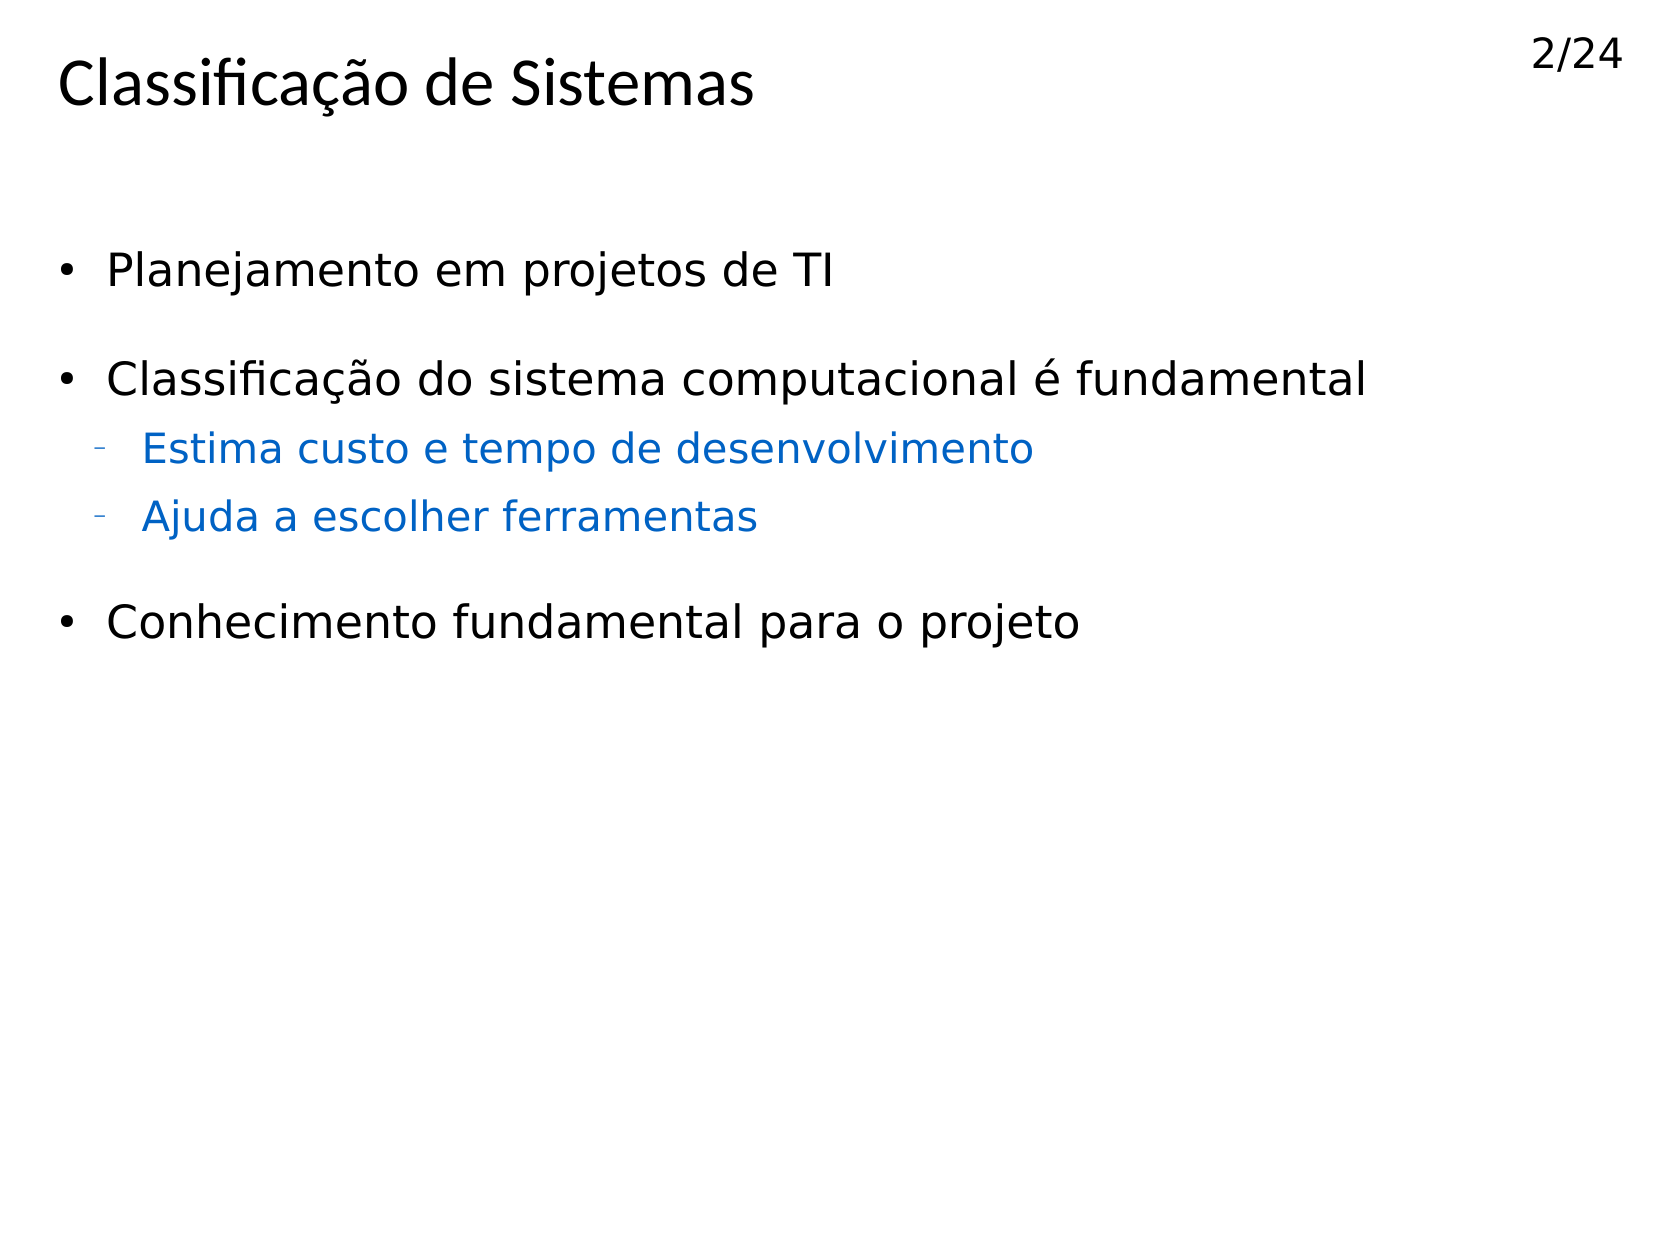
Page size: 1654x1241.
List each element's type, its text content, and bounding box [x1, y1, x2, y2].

list Planejamento em projetos de TI Classificação do sistema computacional é fundamental Estima custo e tempo de desenvolvimento Ajuda a escolher ferramentas Conhecimento fundamental para o projeto [59, 236, 1595, 1211]
title Classificação de Sistemas [59, 29, 1506, 148]
